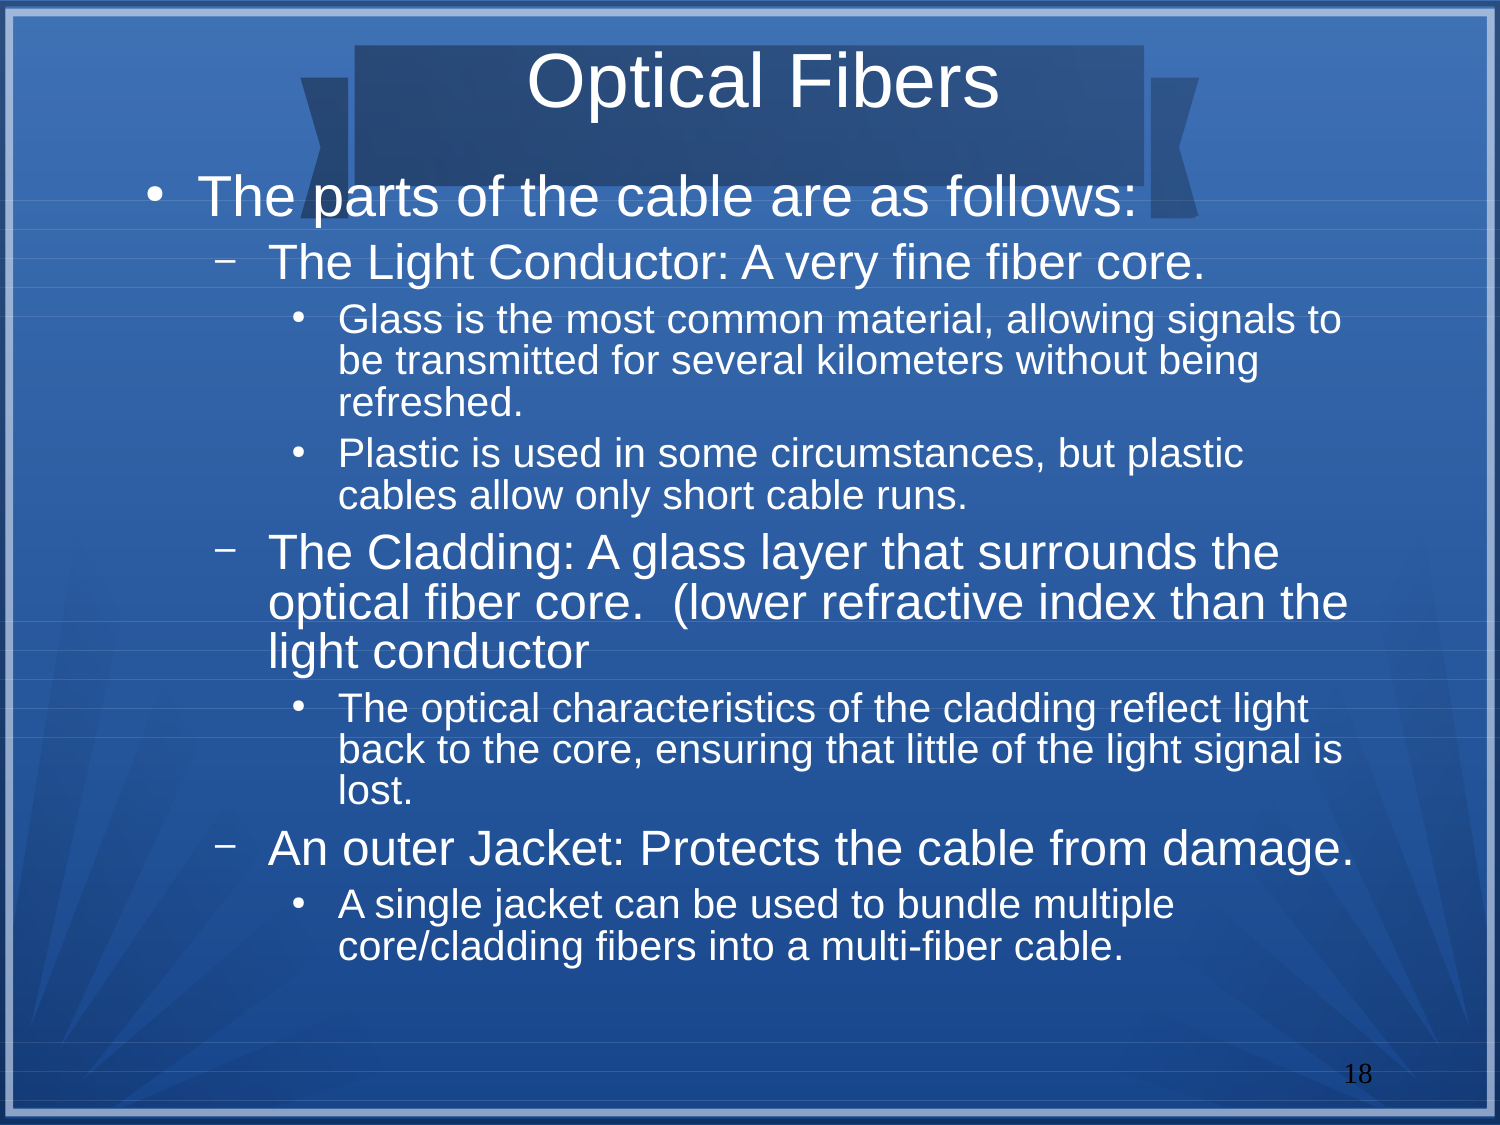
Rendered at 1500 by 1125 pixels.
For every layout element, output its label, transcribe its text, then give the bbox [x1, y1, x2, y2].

list The parts of the cable are as follows: The Light Conductor: A very fine fiber core. Glass is the most common material, allowing signals to be transmitted for several kilometers without being refreshed. Plastic is used in some circumstances, but plastic cables allow only short cable runs. The Cladding: A glass layer that surrounds the optical fiber core. (lower refractive index than the light conductor The optical characteristics of the cladding reflect light back to the core, ensuring that little of the light signal is lost. An outer Jacket: Protects the cable from damage. A single jacket can be used to bundle multiple core/cladding fibers into a multi-fiber cable. [112, 162, 1388, 1025]
title Optical Fibers [112, 0, 1388, 162]
text_box 47 [1074, 1050, 1388, 1125]
